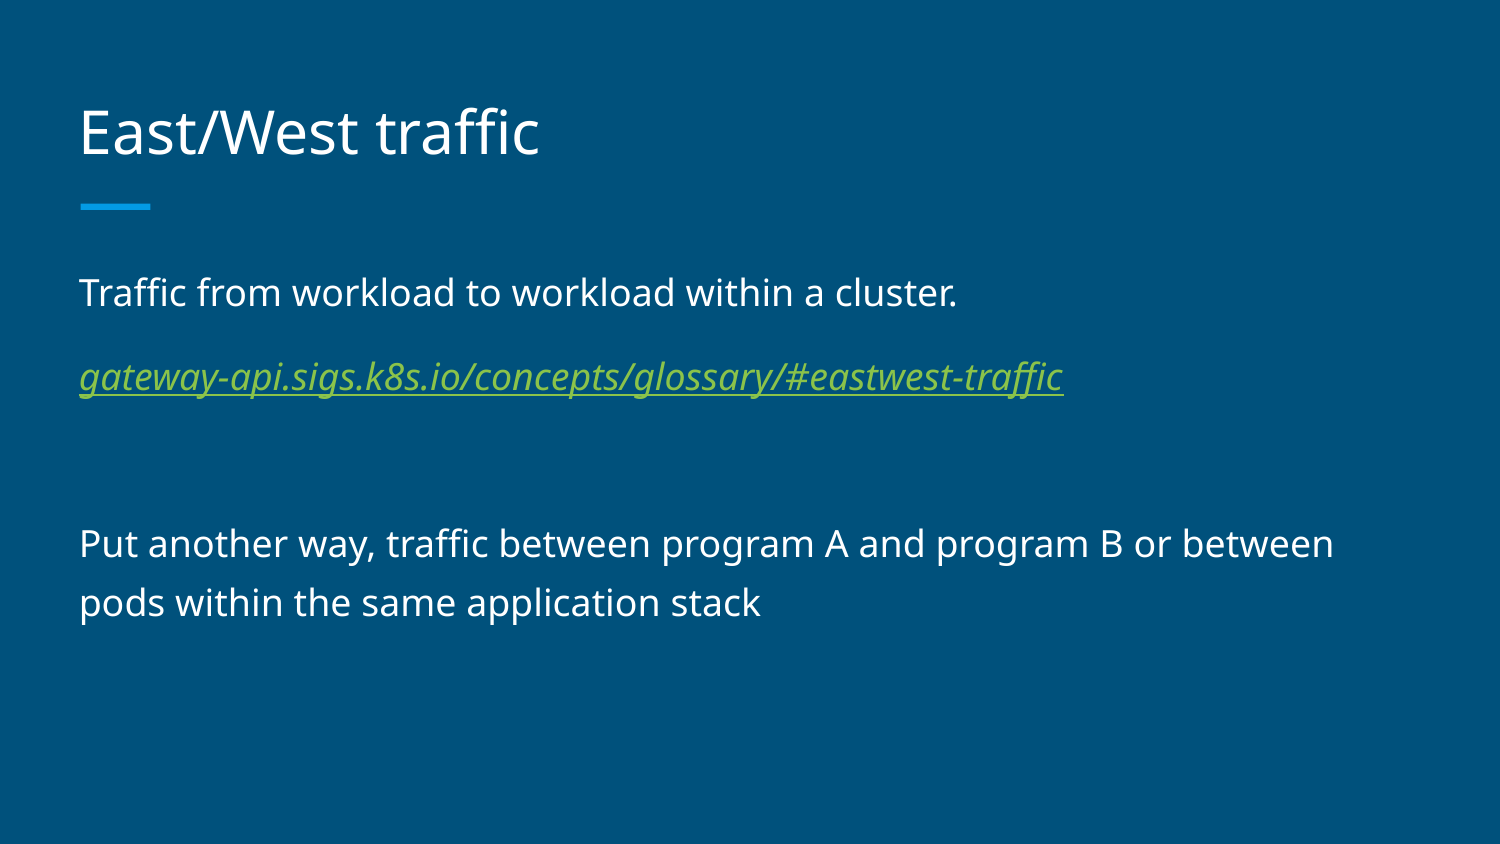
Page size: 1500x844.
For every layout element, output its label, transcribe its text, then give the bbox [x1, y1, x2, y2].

title East/West traffic [63, 75, 1437, 188]
list Traffic from workload to workload within a cluster. gateway-api.sigs.k8s.io/concepts/glossary/#eastwest-traffic Put another way, traffic between program A and program B or between pods within the same application stack [63, 244, 1437, 750]
